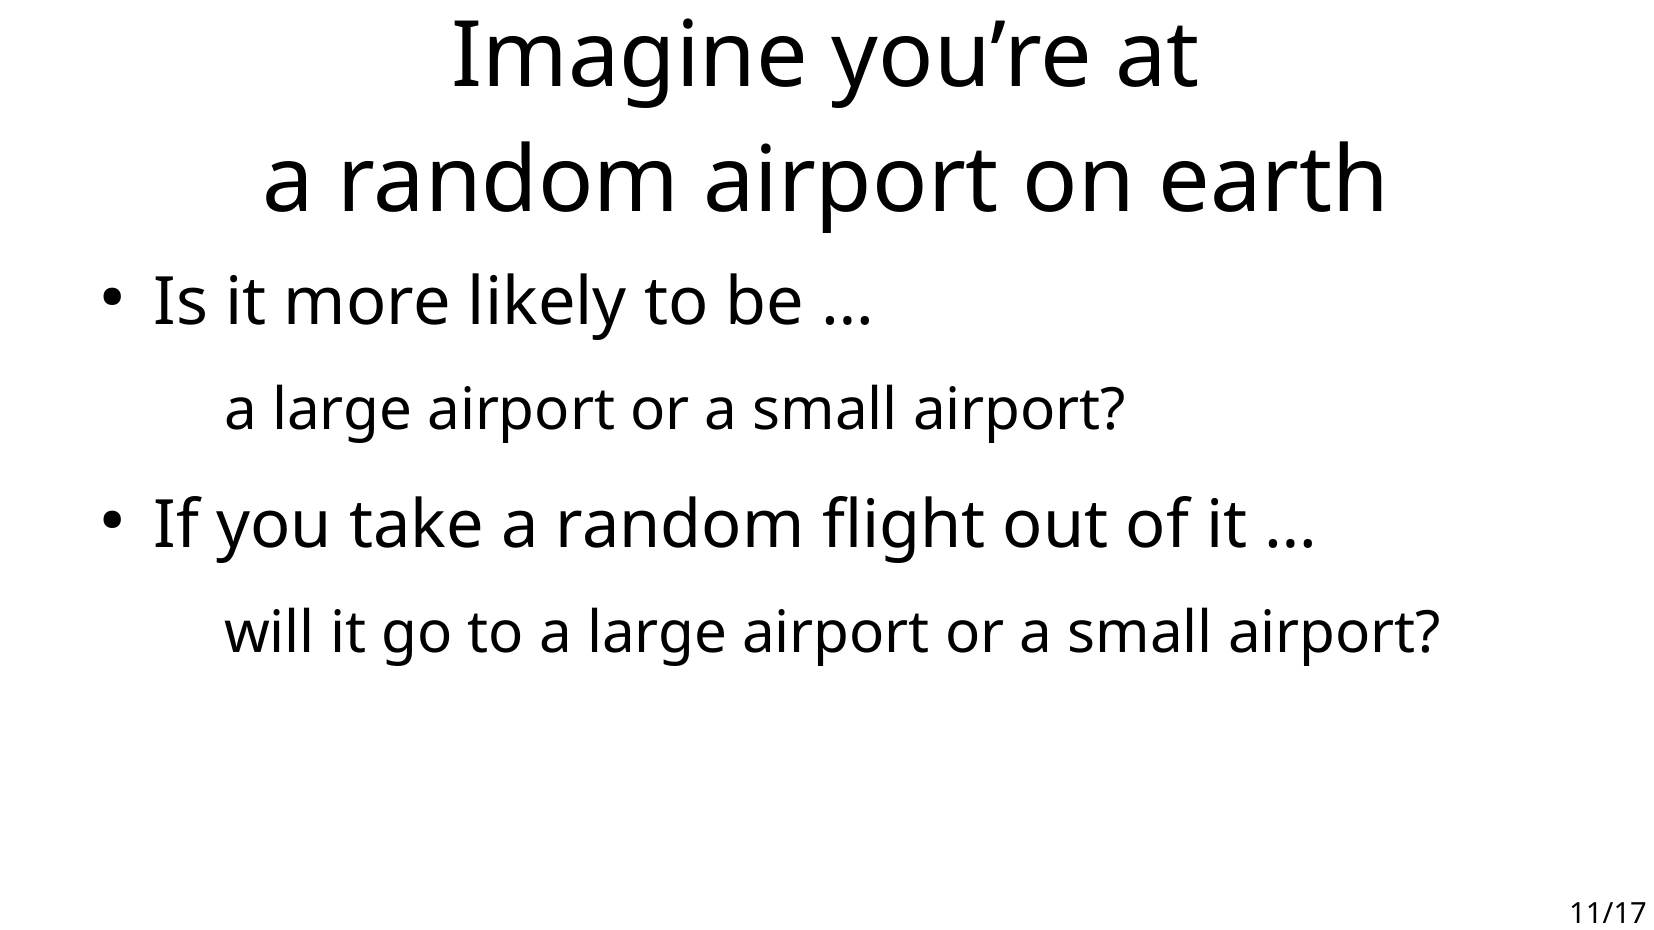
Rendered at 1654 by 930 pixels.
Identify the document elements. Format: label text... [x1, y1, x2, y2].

list Is it more likely to be … a large airport or a small airport? If you take a random flight out of it … will it go to a large airport or a small airport? [82, 252, 1571, 793]
title Imagine you’re at a random airport on earth [82, 0, 1571, 243]
